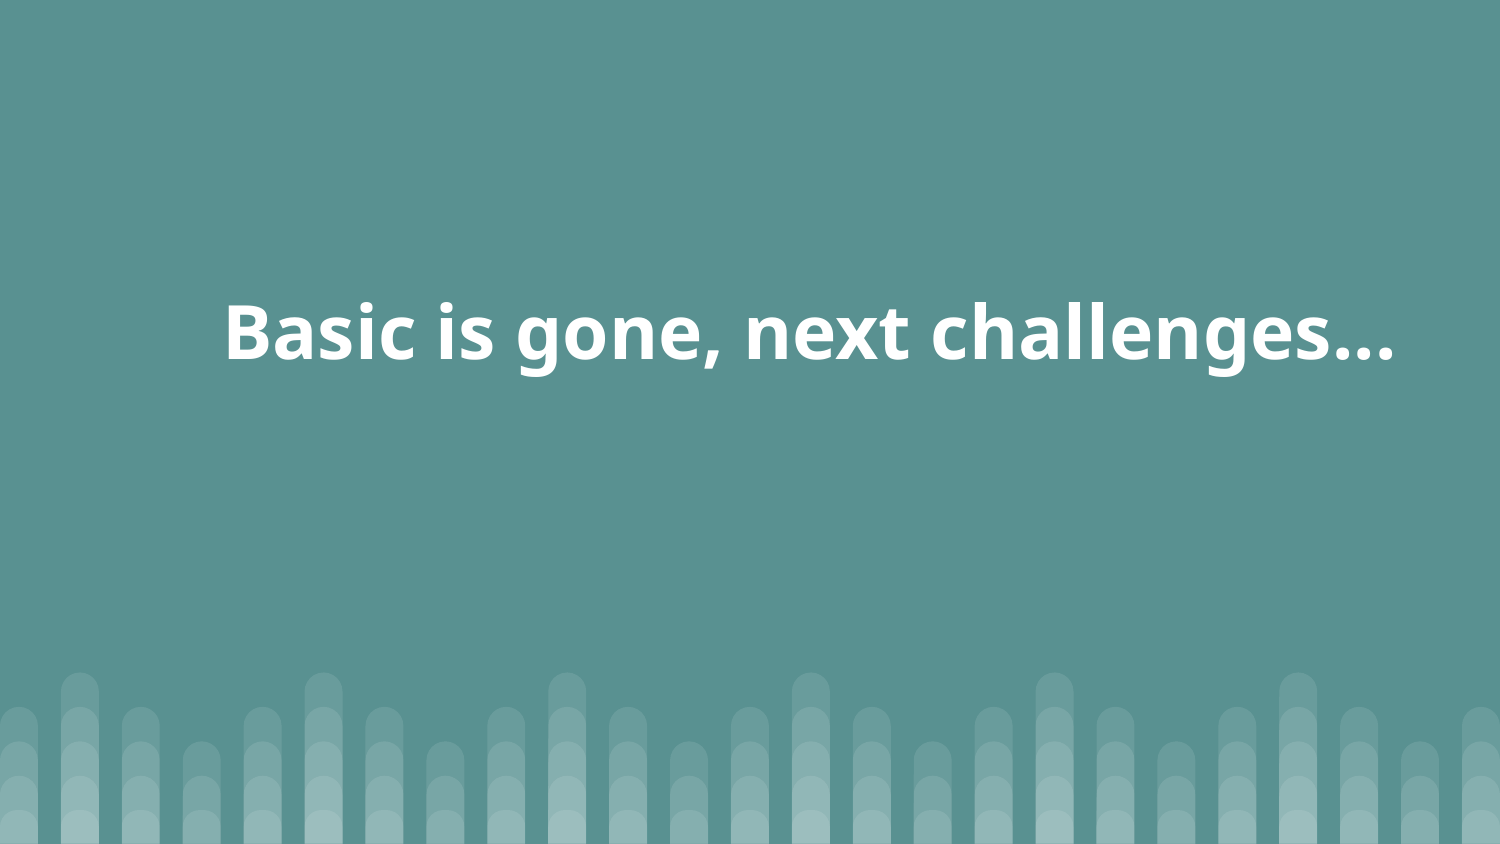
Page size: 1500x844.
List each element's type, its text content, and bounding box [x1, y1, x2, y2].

title Basic is gone, next challenges... [207, 249, 1438, 411]
